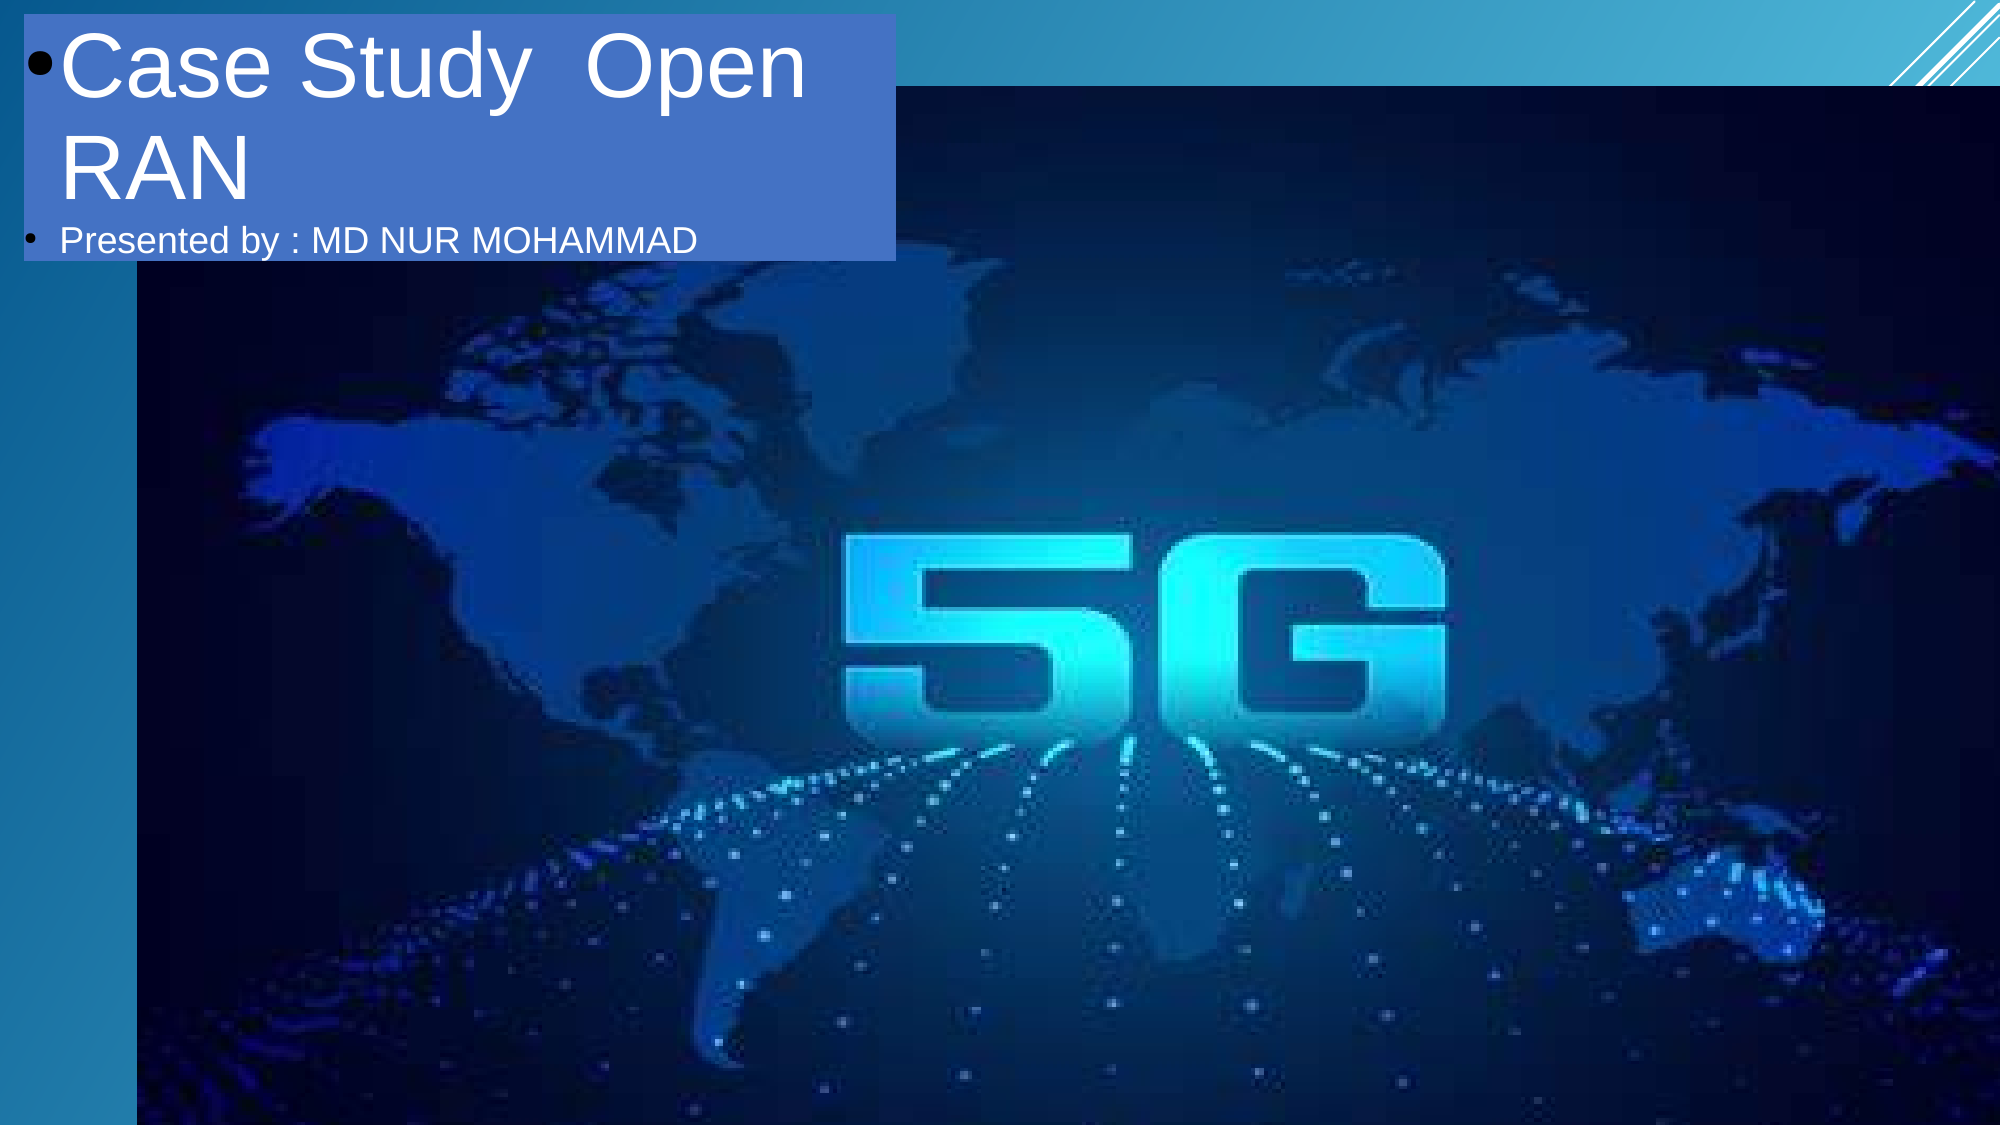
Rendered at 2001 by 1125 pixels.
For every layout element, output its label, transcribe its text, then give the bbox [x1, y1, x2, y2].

table_header Case Study Open RAN Presented by : MD NUR MOHAMMAD [24, 14, 896, 261]
picture [137, 86, 2000, 1125]
